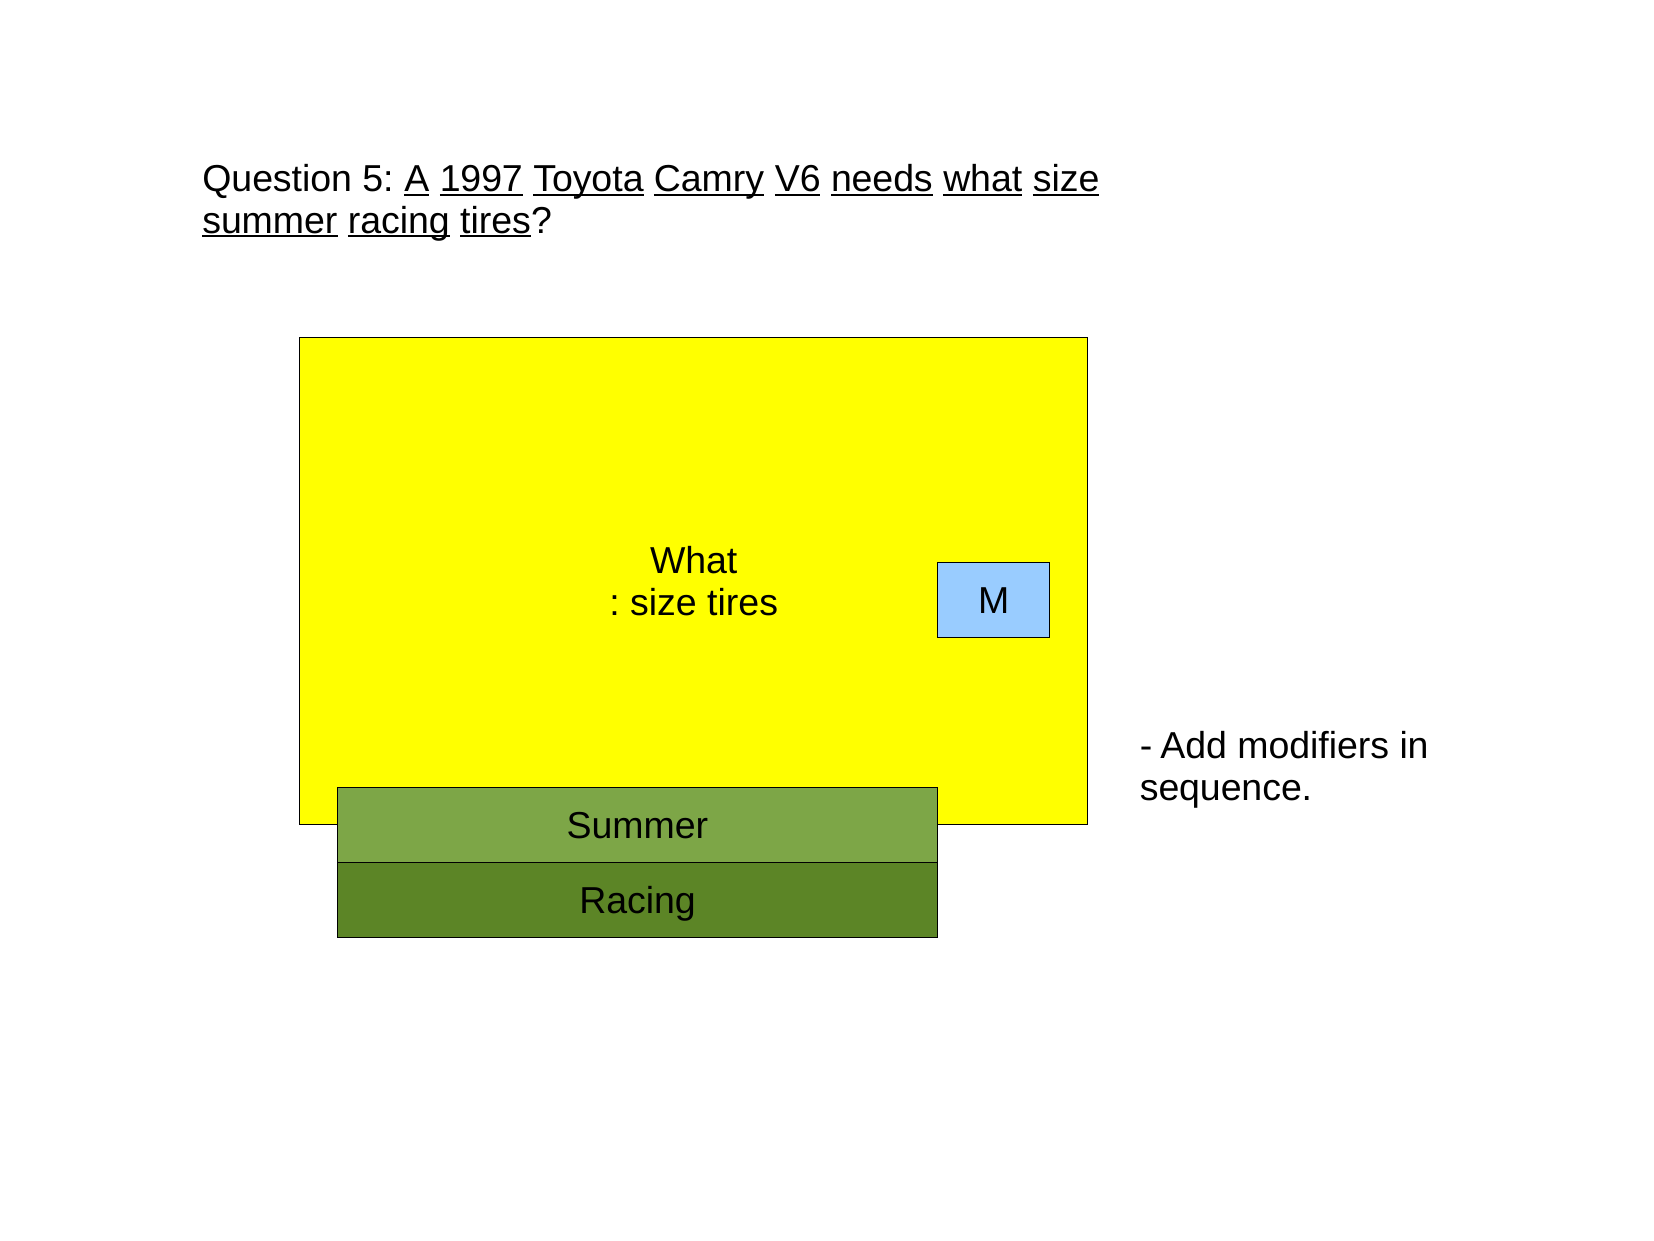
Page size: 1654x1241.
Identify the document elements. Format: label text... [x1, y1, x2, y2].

text_box M [937, 562, 1050, 638]
text_box Question 5: A 1997 Toyota Camry V6 needs what size summer racing tires? [187, 150, 1238, 249]
text_box Racing [337, 862, 938, 938]
text_box - Add modifiers in sequence. [1125, 717, 1613, 1088]
text_box What : size tires [299, 337, 1088, 825]
text_box Summer [337, 787, 938, 862]
